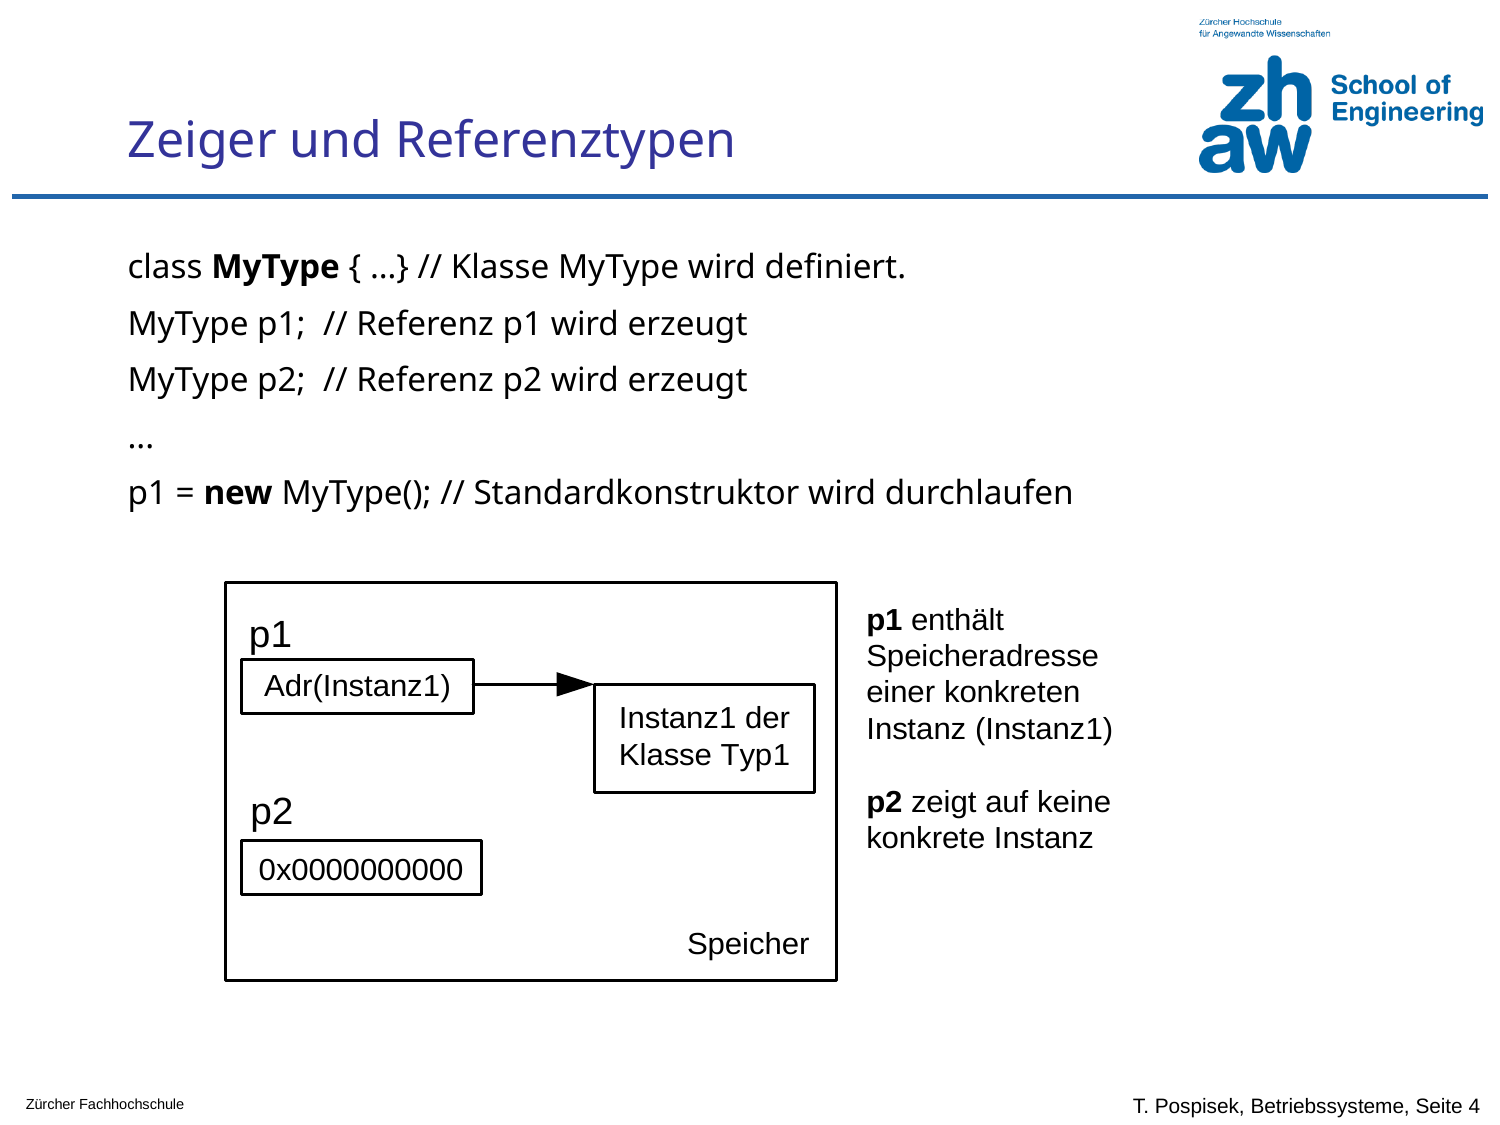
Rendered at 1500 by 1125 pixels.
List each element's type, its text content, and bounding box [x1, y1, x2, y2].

picture [212, 575, 1126, 988]
title Zeiger und Referenztypen [112, 50, 1391, 175]
list class MyType { …} // Klasse MyType wird definiert. MyType p1; // Referenz p1 wird erzeugt MyType p2; // Referenz p2 wird erzeugt ... p1 = new MyType(); // Standardkonstruktor wird durchlaufen [112, 237, 1388, 550]
picture [1199, 19, 1483, 173]
